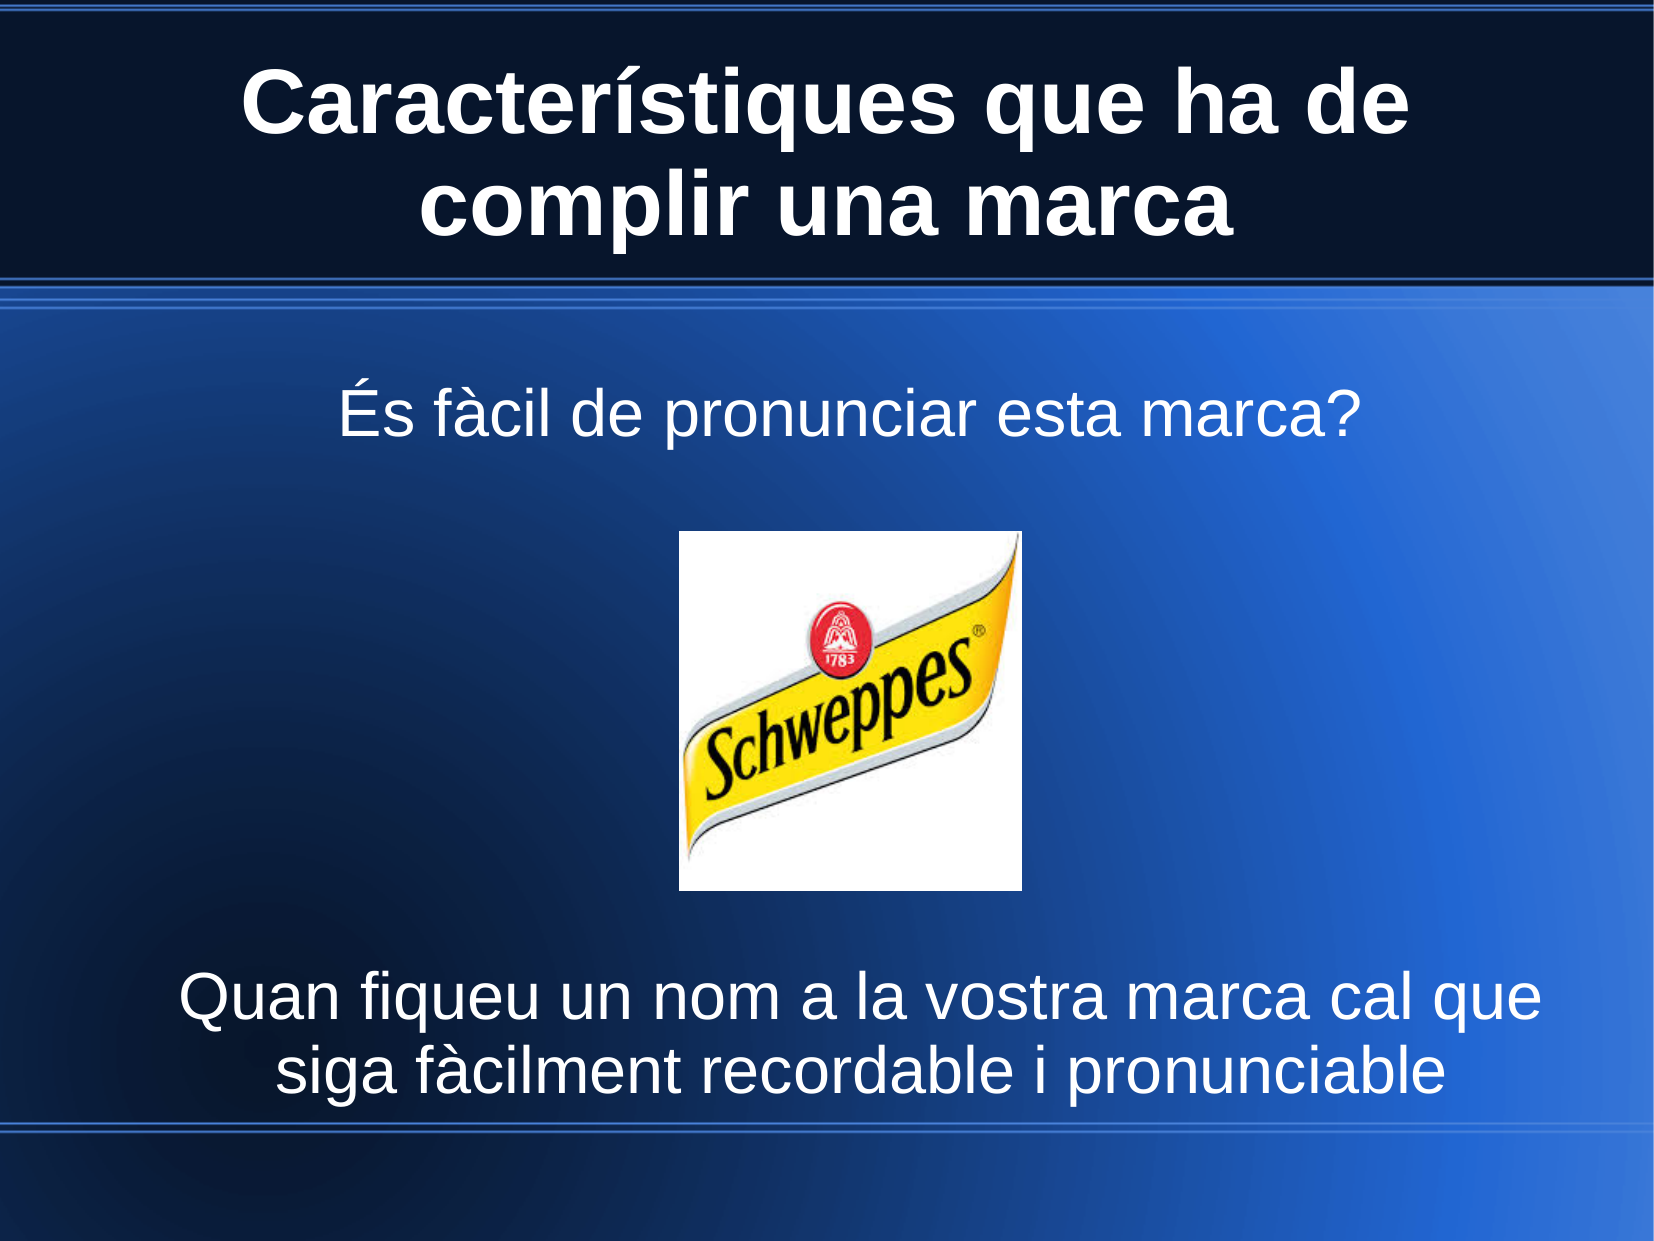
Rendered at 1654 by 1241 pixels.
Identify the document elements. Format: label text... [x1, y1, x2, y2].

title Característiques que ha de complir una marca [82, 49, 1571, 257]
subtitle És fàcil de pronunciar esta marca? [106, 324, 1595, 502]
text_box Quan fiqueu un nom a la vostra marca cal que siga fàcilment recordable i pronunciable [118, 944, 1607, 1123]
picture [0, 0, 1654, 1241]
